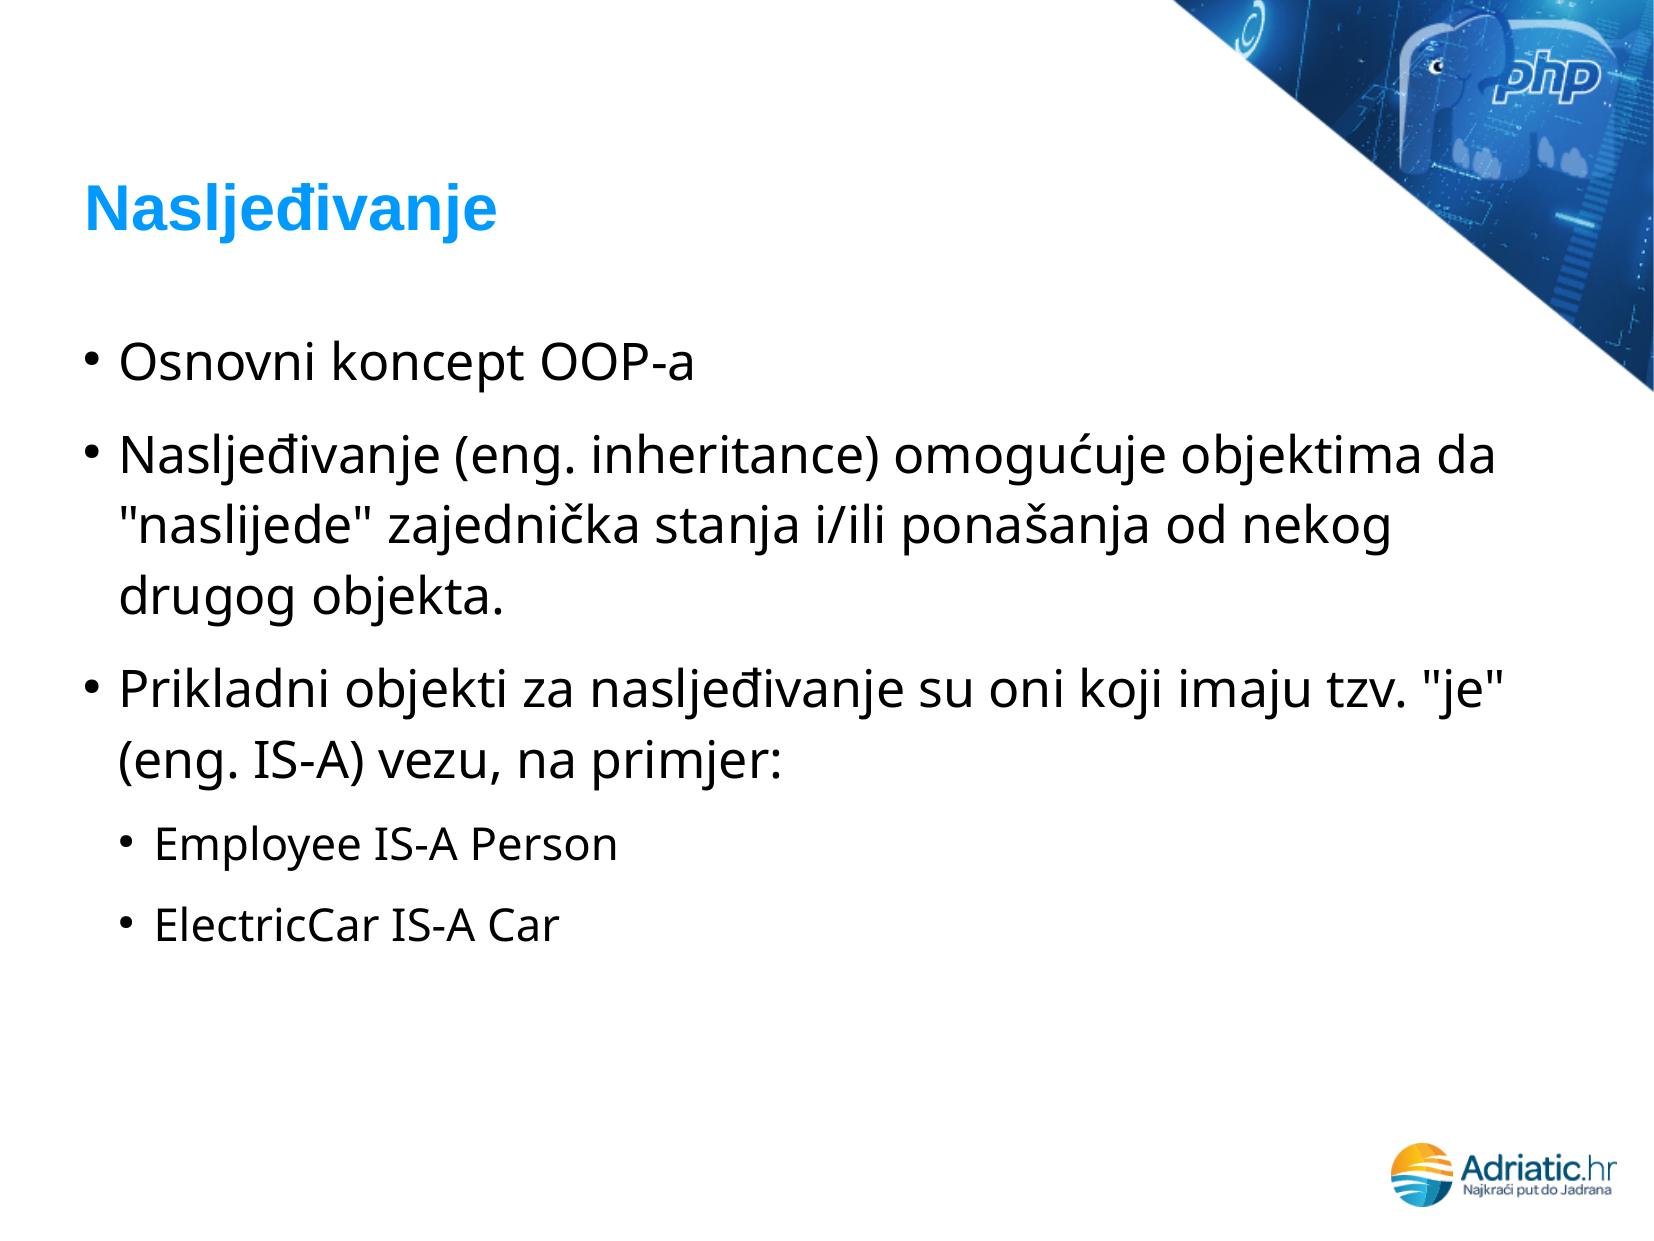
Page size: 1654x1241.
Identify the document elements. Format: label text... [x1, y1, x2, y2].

title Nasljeđivanje [84, 150, 1270, 266]
list Osnovni koncept OOP-a Nasljeđivanje (eng. inheritance) omogućuje objektima da "naslijede" zajednička stanja i/ili ponašanja od nekog drugog objekta. Prikladni objekti za nasljeđivanje su oni koji imaju tzv. "je" (eng. IS-A) vezu, na primjer: Employee IS-A Person ElectricCar IS-A Car [82, 324, 1571, 1130]
picture [1171, 0, 1654, 486]
picture [1391, 1143, 1617, 1207]
